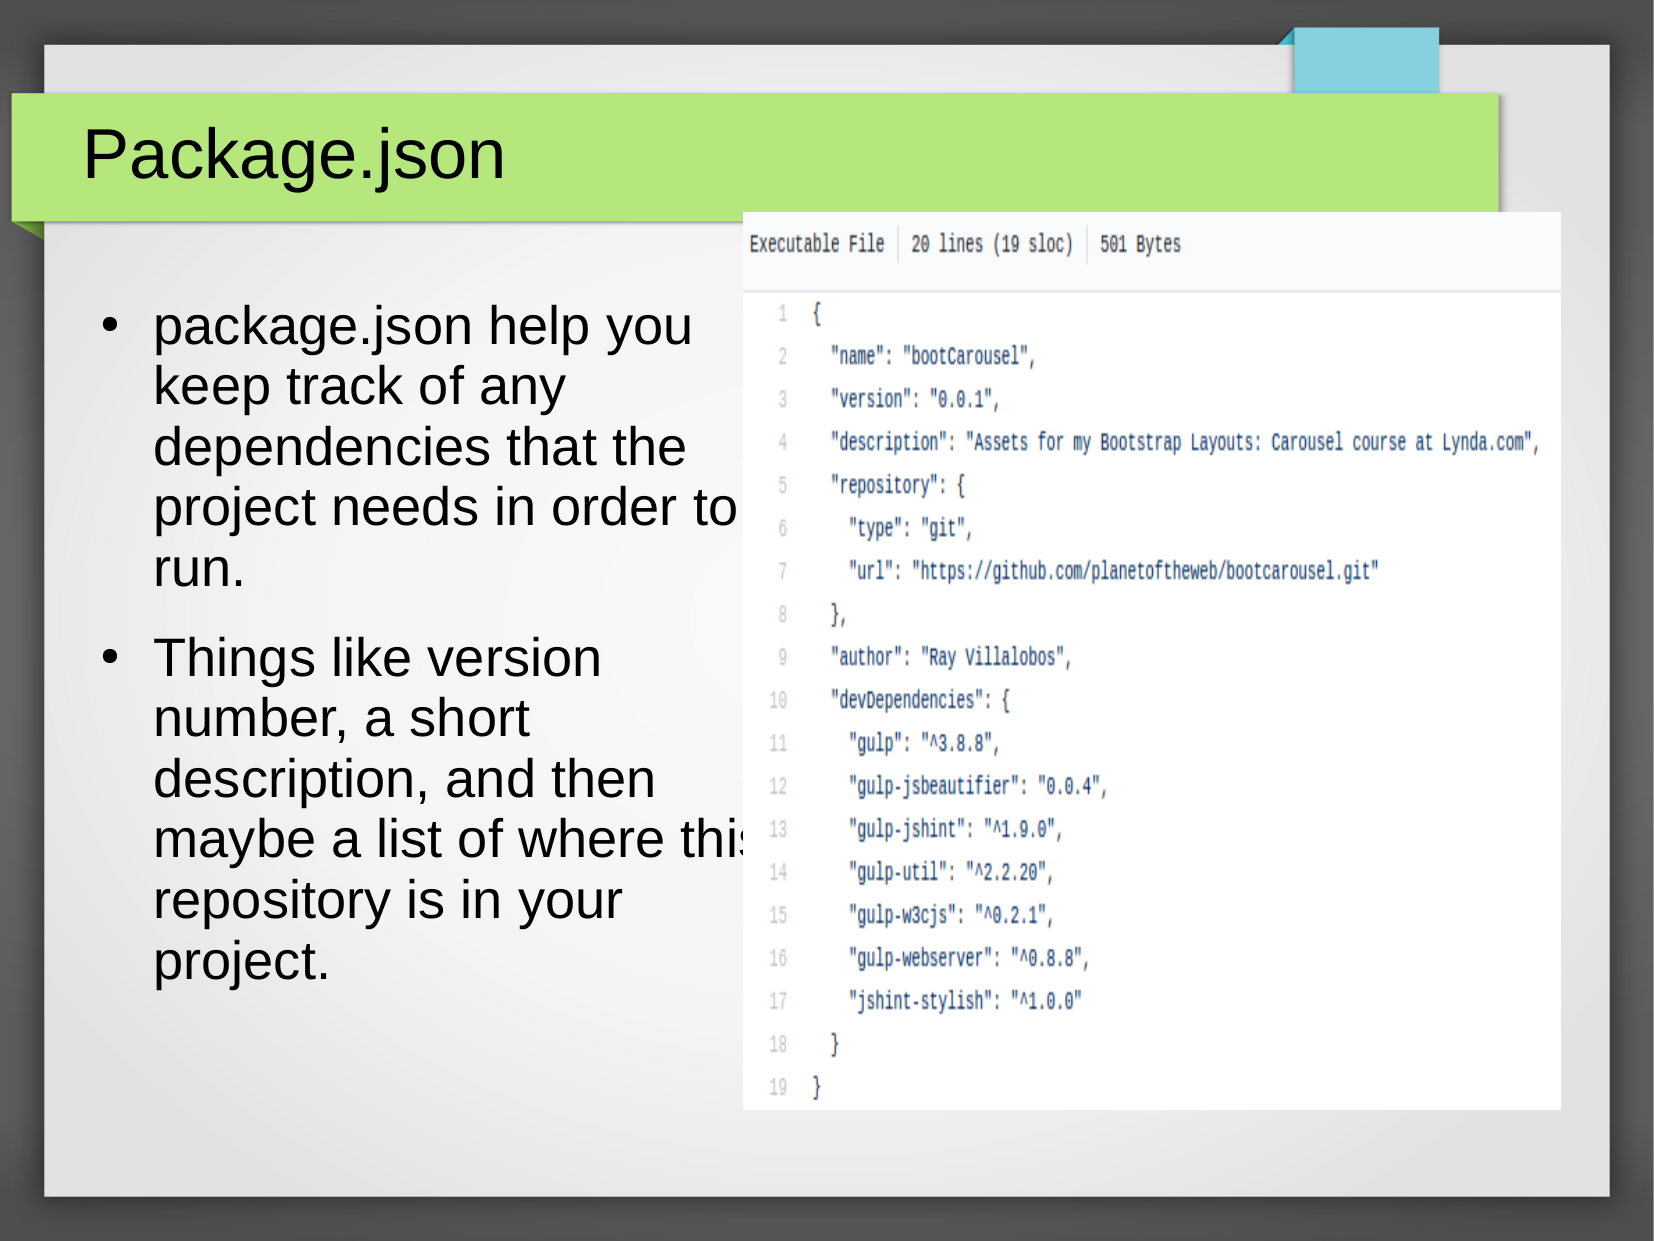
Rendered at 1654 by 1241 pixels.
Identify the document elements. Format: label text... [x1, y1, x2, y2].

list package.json help you keep track of any dependencies that the project needs in order to run. Things like version number, a short description, and then maybe a list of where this repository is in your project. [82, 295, 743, 1015]
title Package.json [82, 94, 1264, 213]
picture [0, 0, 1654, 1241]
